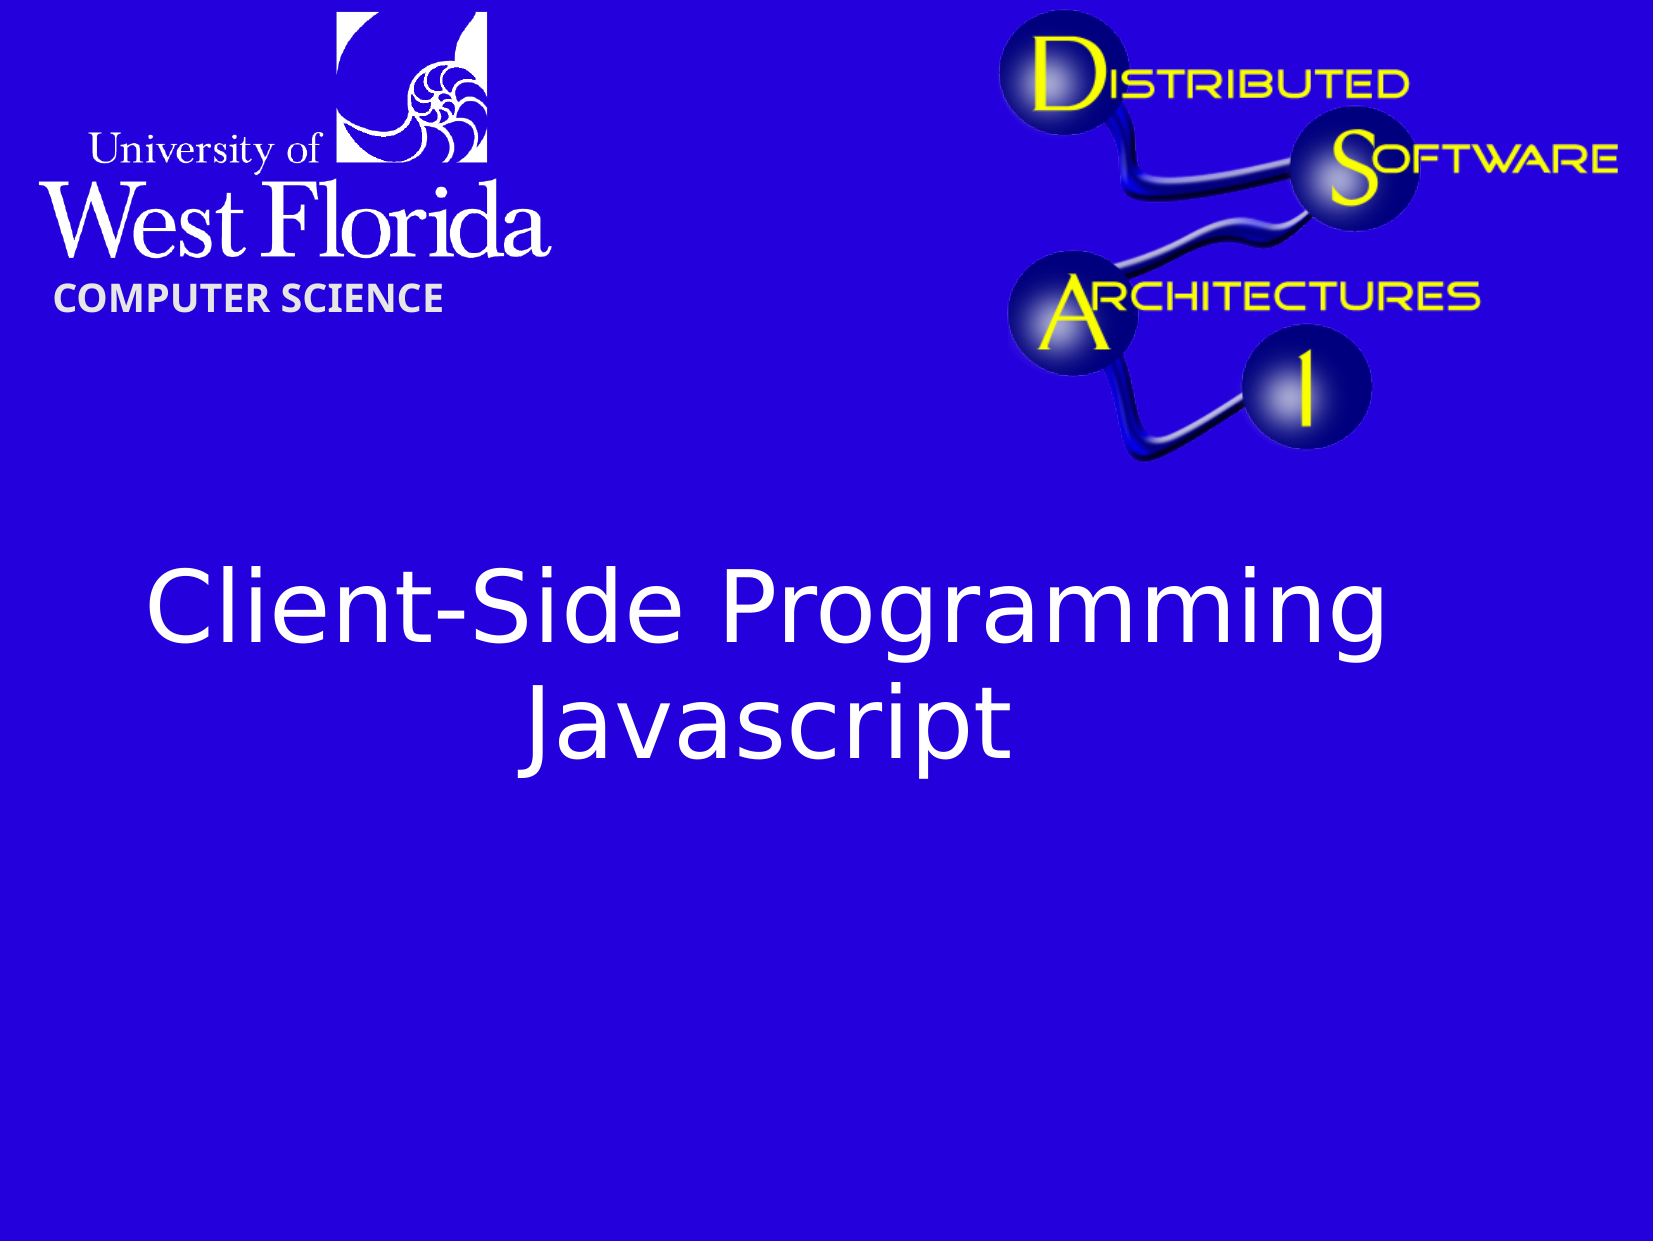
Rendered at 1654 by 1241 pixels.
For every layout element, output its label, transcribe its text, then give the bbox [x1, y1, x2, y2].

picture [910, 0, 1653, 506]
text_box COMPUTER SCIENCE [37, 262, 563, 325]
picture [37, 0, 559, 262]
text_box Client-Side Programming Javascript [112, 426, 1426, 1080]
